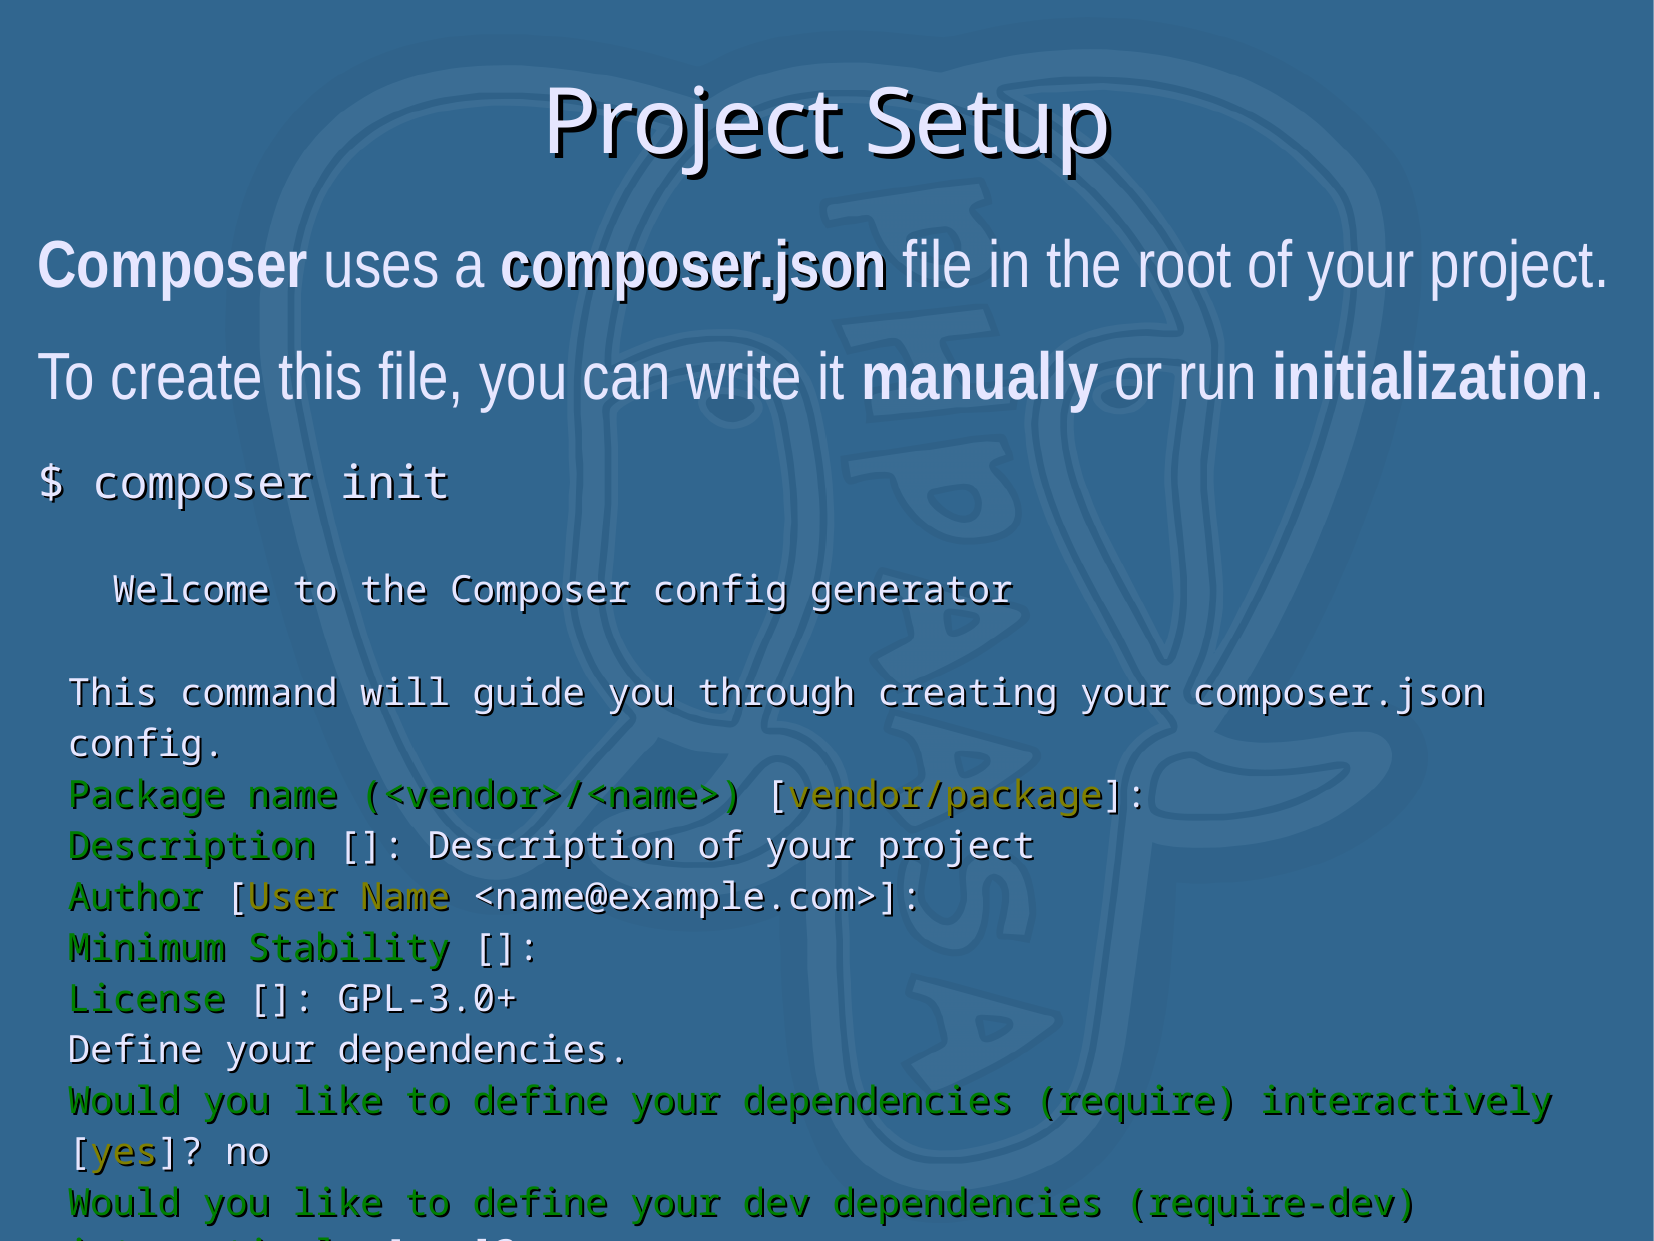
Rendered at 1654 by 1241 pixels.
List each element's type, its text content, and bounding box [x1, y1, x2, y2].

list Composer uses a composer.json file in the root of your project. To create this file, you can write it manually or run initialization. $ composer init Welcome to the Composer config generator This command will guide you through creating your composer.json config. Package name (<vendor>/<name>) [vendor/package]: Description []: Description of your project Author [User Name <name@example.com>]: Minimum Stability []: License []: GPL-3.0+ Define your dependencies. Would you like to define your dependencies (require) interactively [yes]? no Would you like to define your dev dependencies (require-dev) interactively [yes]? no [37, 225, 1613, 1201]
title Project Setup [82, 49, 1571, 188]
picture [0, 0, 1654, 1241]
